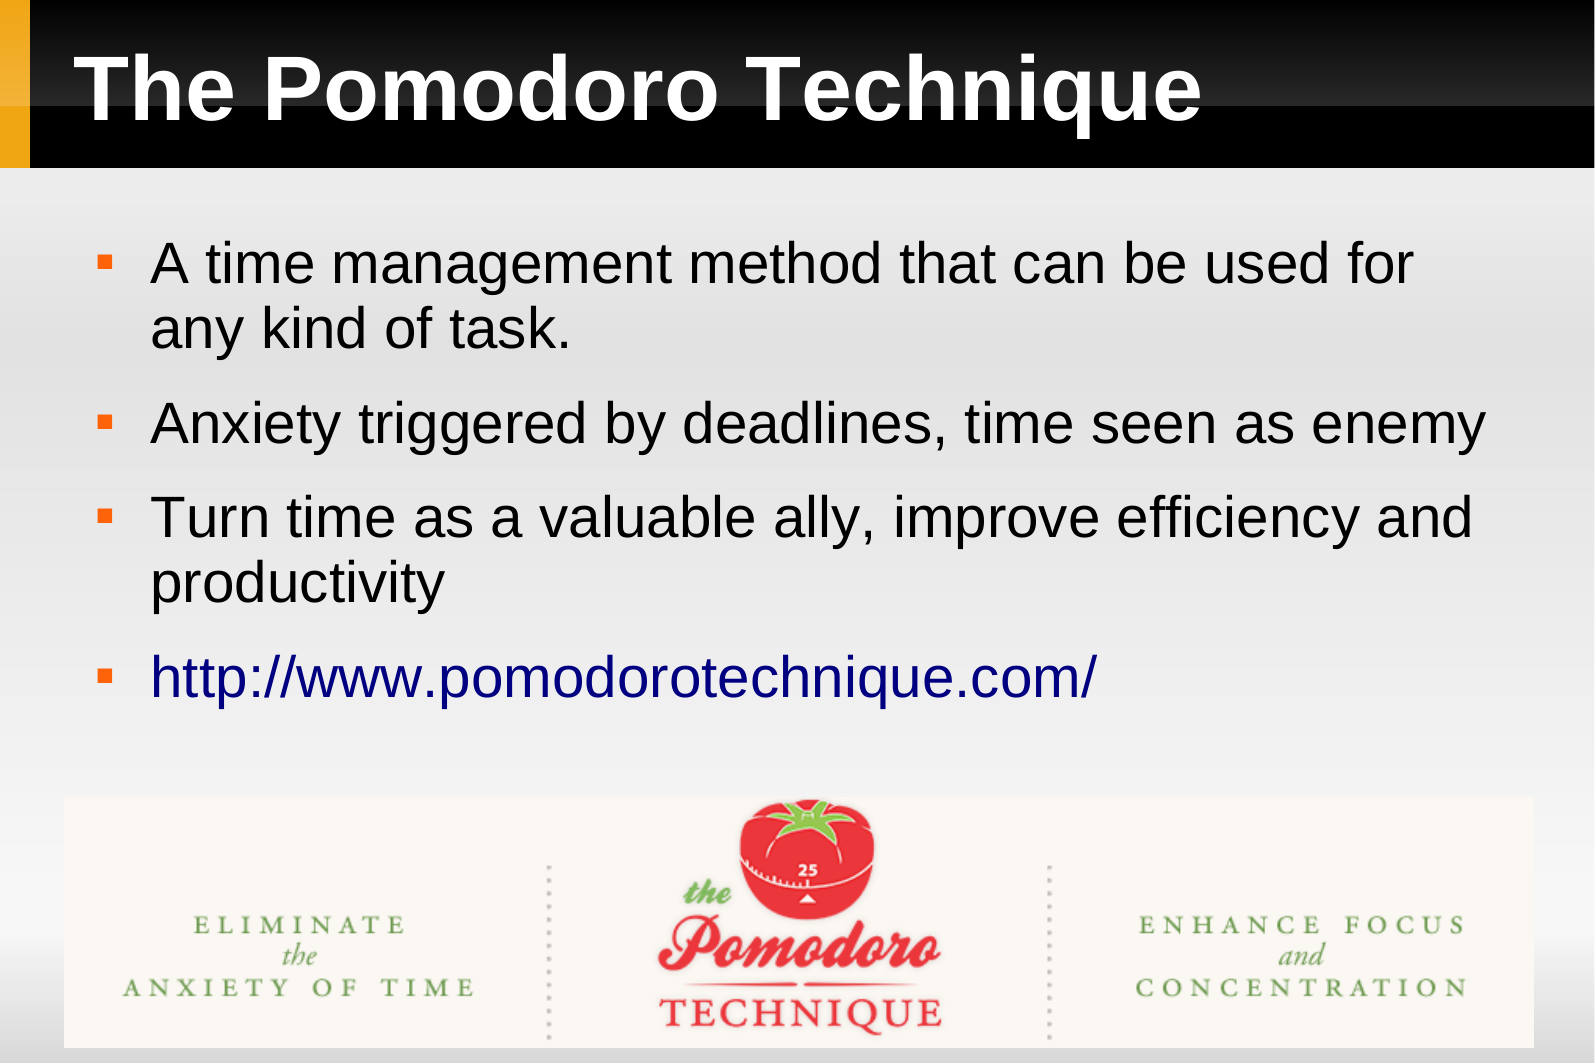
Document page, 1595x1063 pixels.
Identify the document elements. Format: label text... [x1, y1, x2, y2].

picture [0, 0, 1595, 1063]
title The Pomodoro Technique [74, 7, 1510, 171]
list A time management method that can be used for any kind of task. Anxiety triggered by deadlines, time seen as enemy Turn time as a valuable ally, improve efficiency and productivity http://www.pomodorotechnique.com/ [79, 231, 1515, 797]
